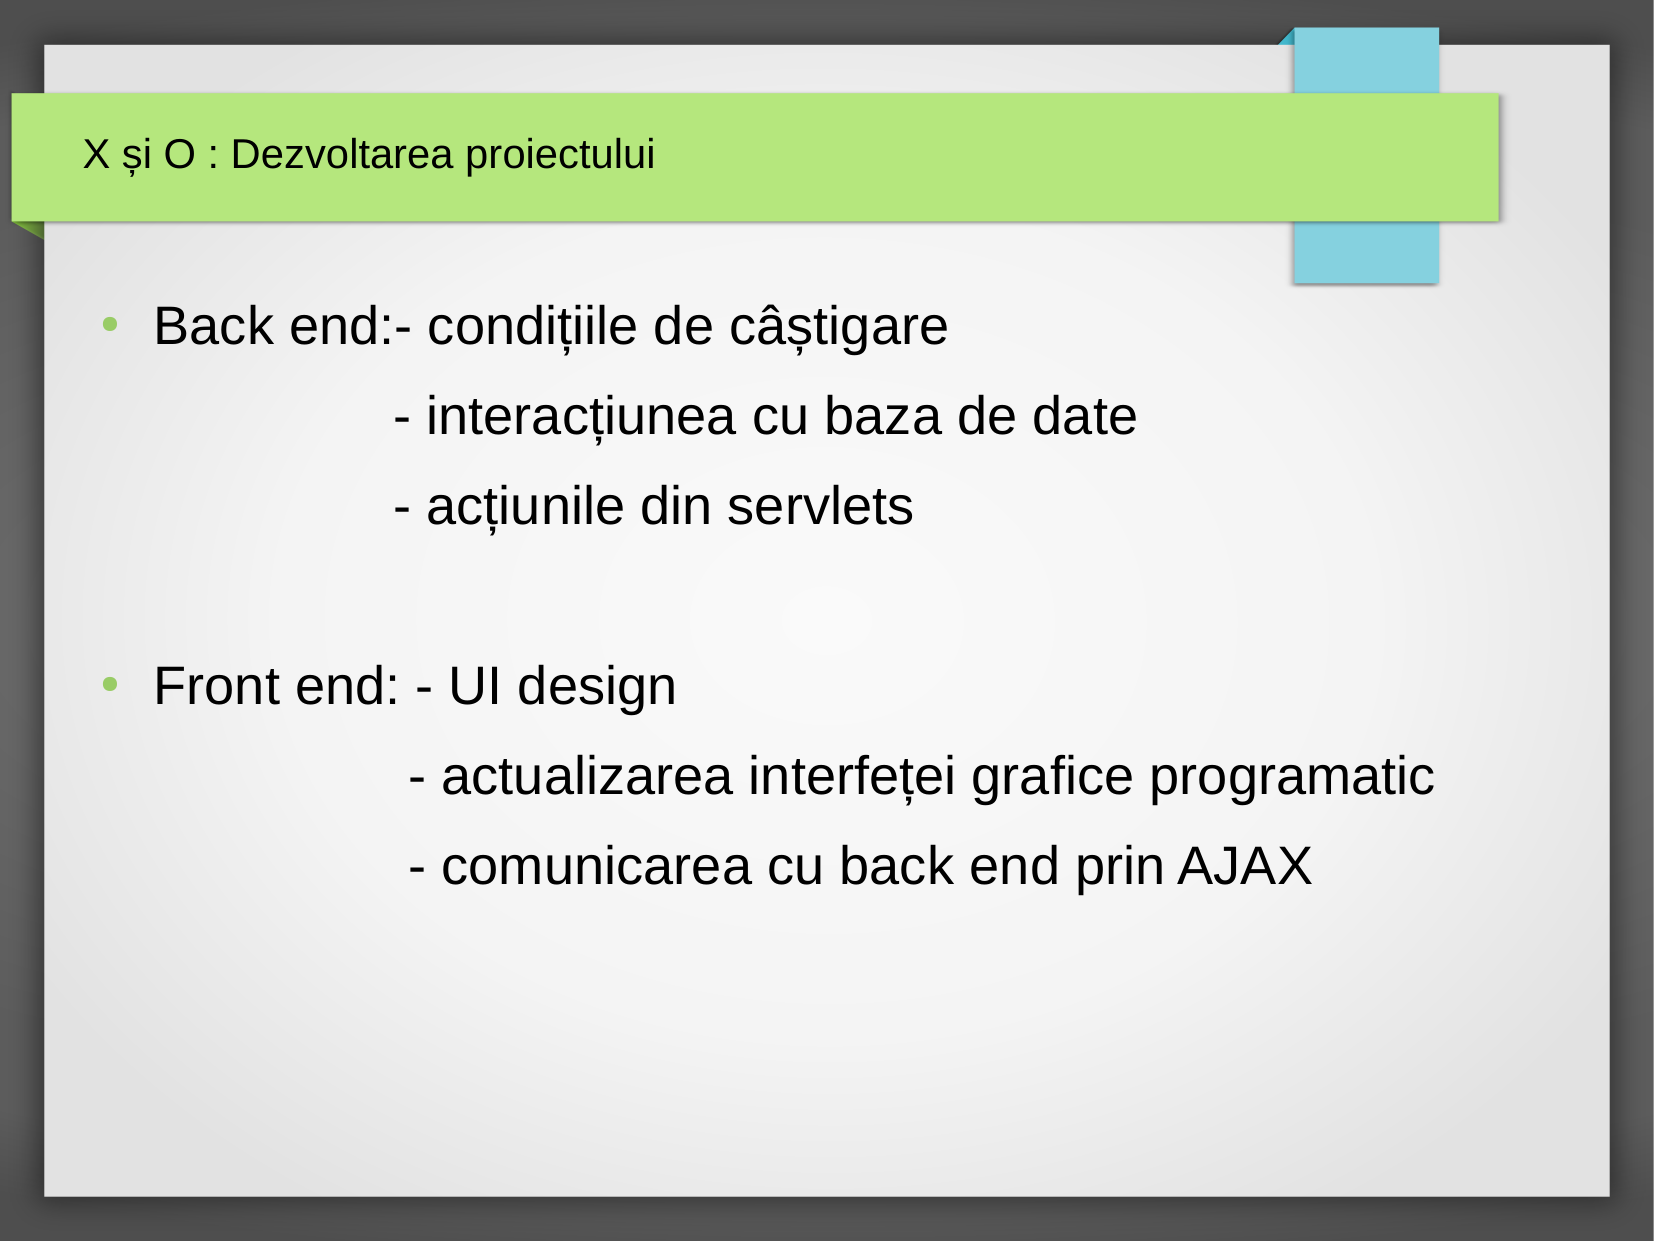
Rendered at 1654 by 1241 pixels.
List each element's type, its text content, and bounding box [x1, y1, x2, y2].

list Back end:- condițiile de câștigare - interacțiunea cu baza de date - acțiunile din servlets Front end: - UI design - actualizarea interfeței grafice programatic - comunicarea cu back end prin AJAX [82, 295, 1571, 1015]
title X și O : Dezvoltarea proiectului [82, 94, 1264, 213]
picture [0, 0, 1654, 1241]
